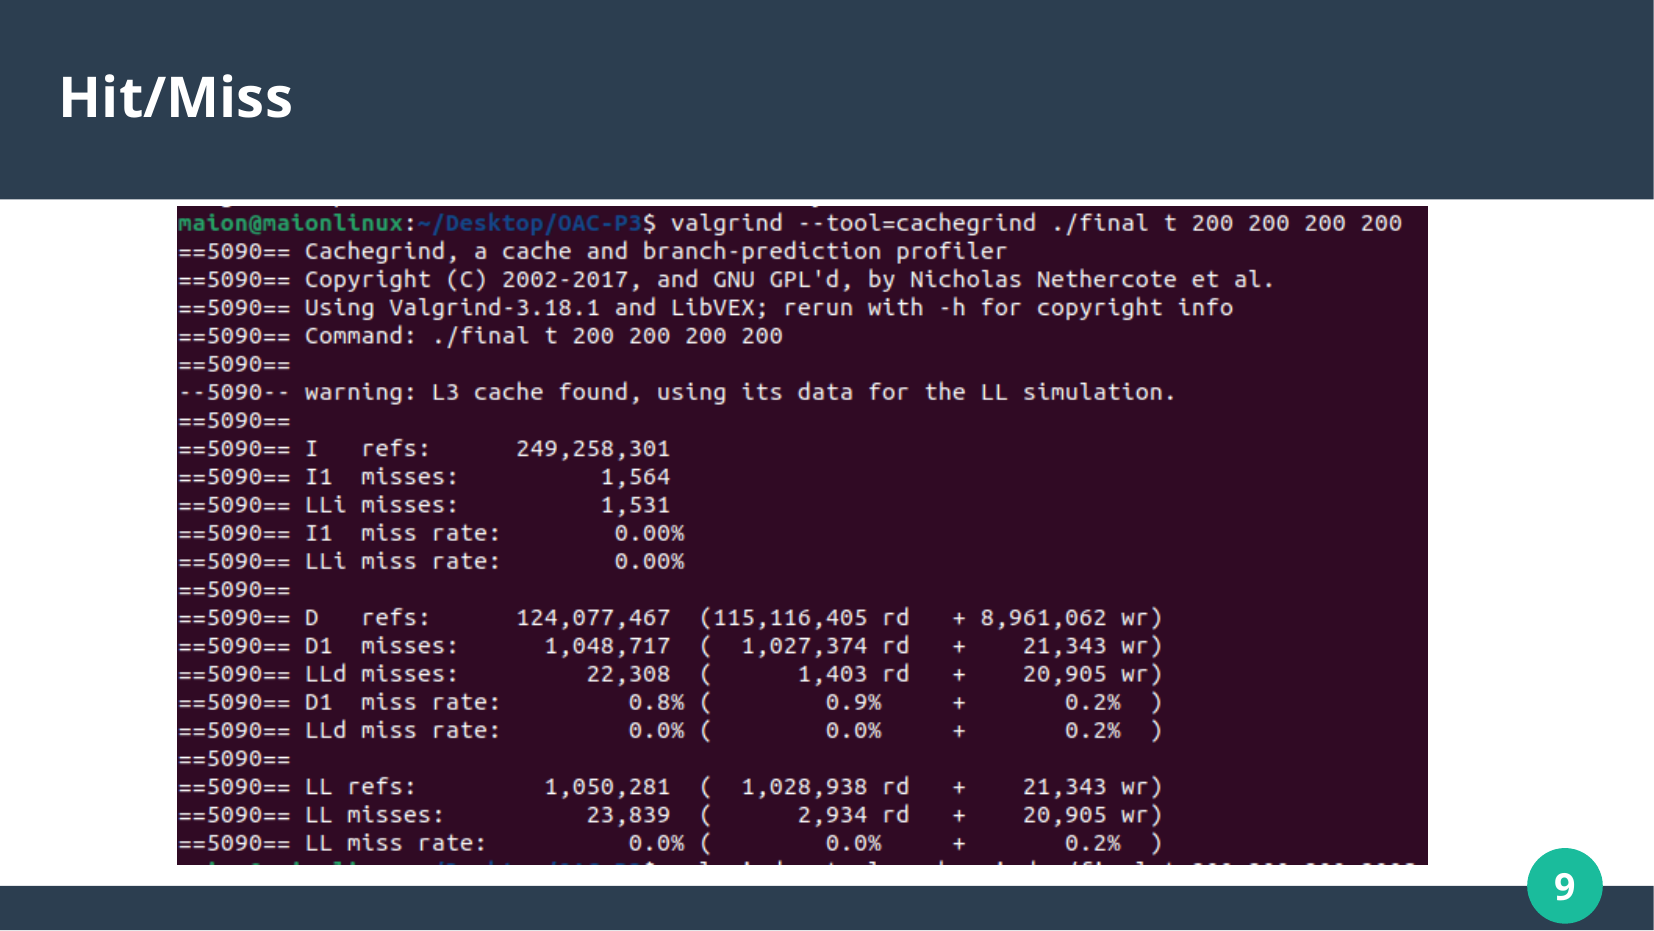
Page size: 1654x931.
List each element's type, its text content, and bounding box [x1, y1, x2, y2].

title Hit/Miss [59, 37, 1595, 155]
picture [177, 206, 1428, 865]
